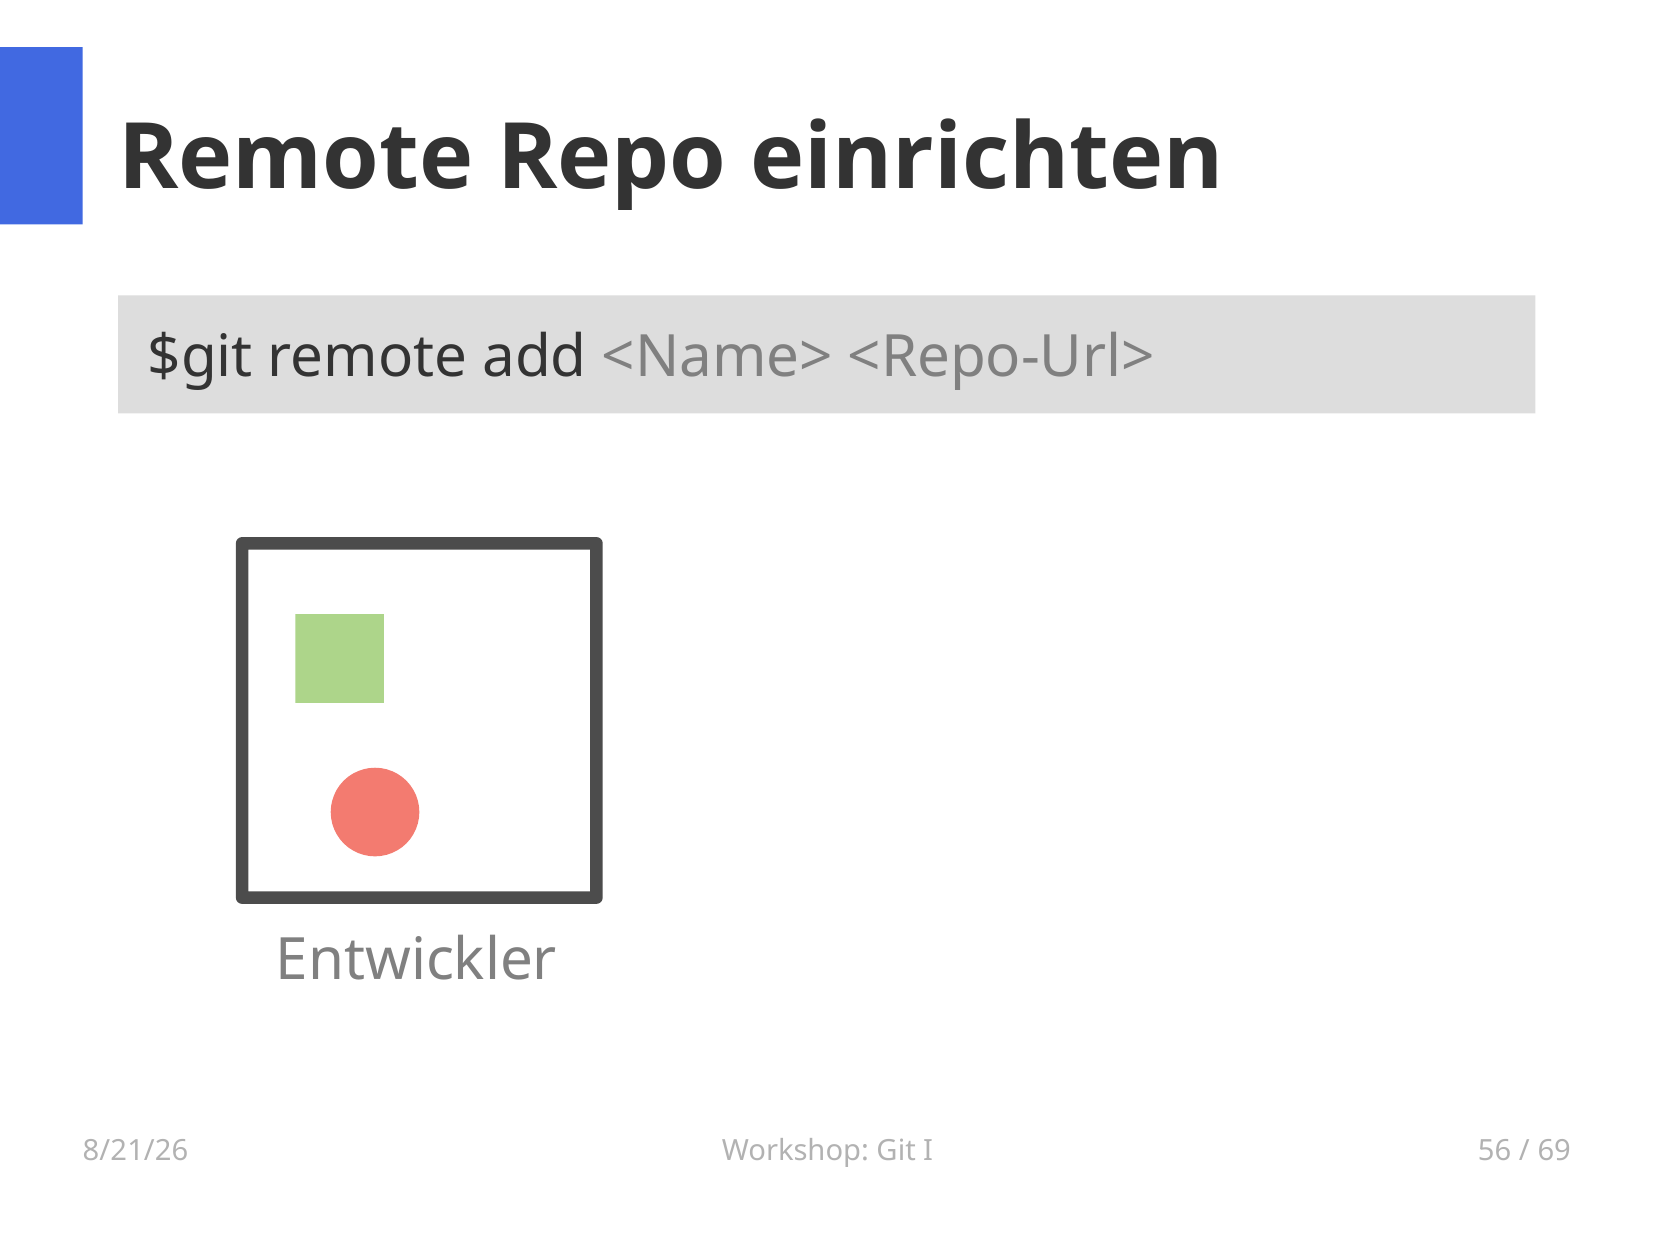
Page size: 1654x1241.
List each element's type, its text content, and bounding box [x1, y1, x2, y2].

text_box [330, 767, 420, 857]
text_box Entwickler [236, 897, 597, 1016]
list $git remote add <Name> <Repo-Url> [118, 295, 1536, 414]
title Remote Repo einrichten [118, 49, 1571, 257]
text_box [295, 614, 384, 703]
